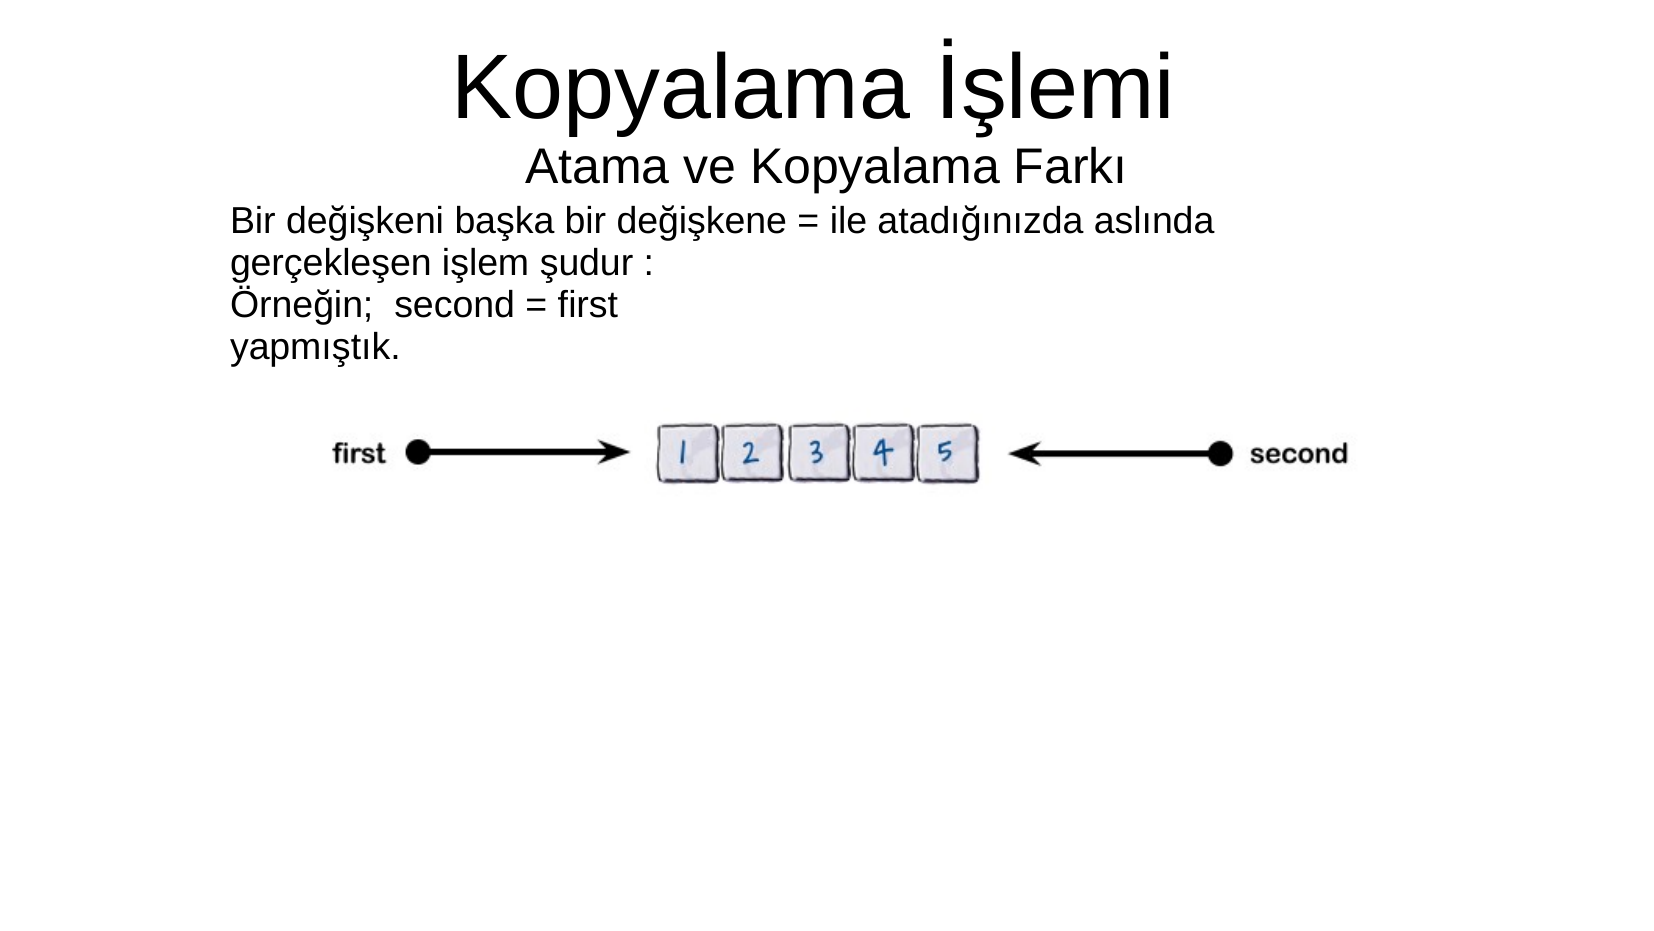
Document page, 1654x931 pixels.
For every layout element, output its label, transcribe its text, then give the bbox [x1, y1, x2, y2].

picture [45, 383, 1506, 534]
text_box Bir değişkeni başka bir değişkene = ile atadığınızda aslında gerçekleşen işlem şudur : Örneğin; second = first yapmıştık. [215, 192, 1241, 376]
title Kopyalama İşlemi Atama ve Kopyalama Farkı [82, 35, 1571, 194]
